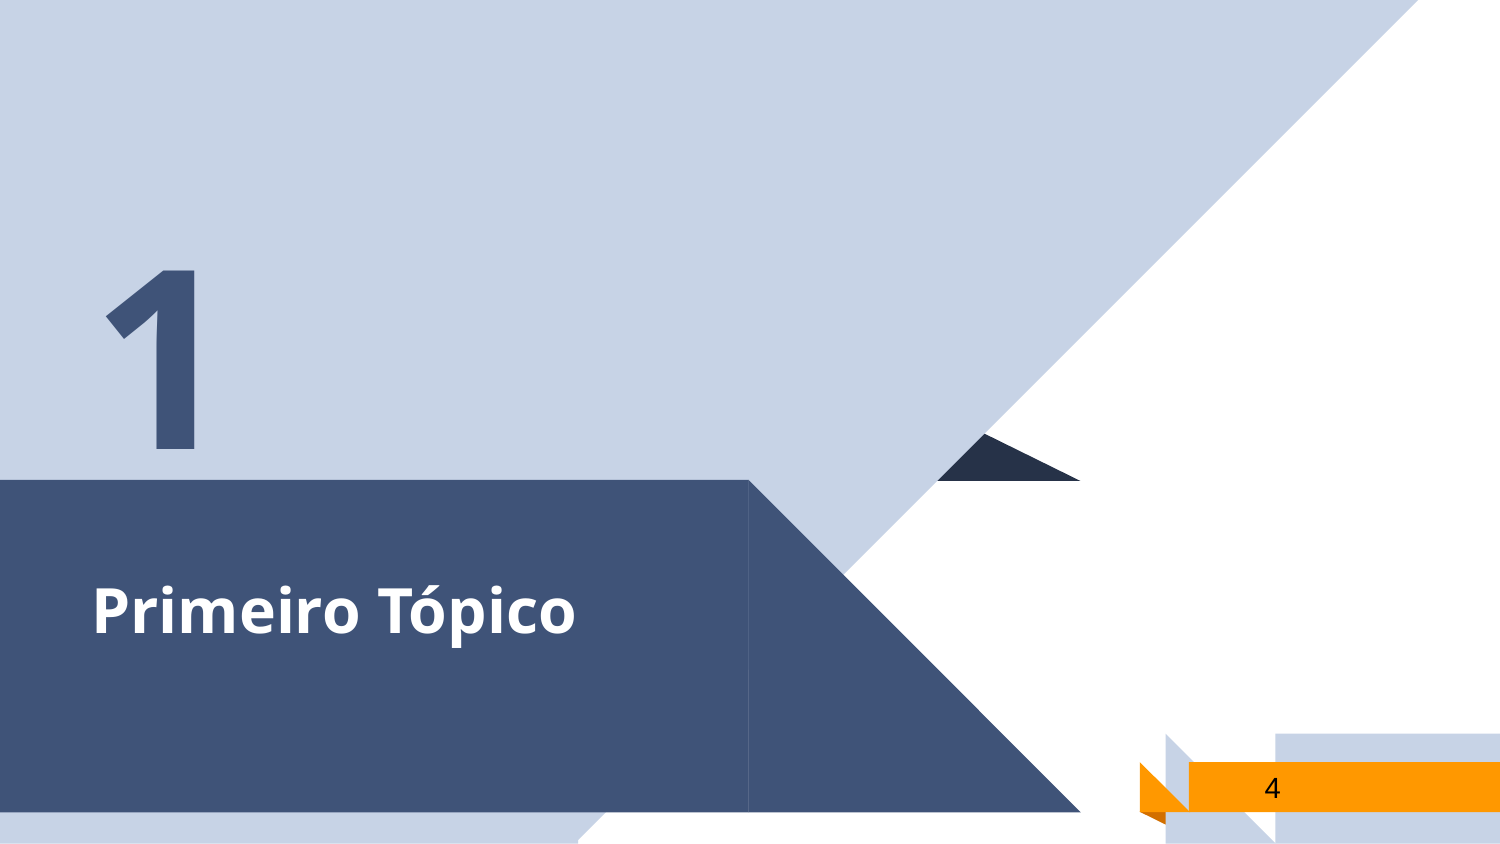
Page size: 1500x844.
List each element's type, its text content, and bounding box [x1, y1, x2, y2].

text_box 1 [76, 0, 434, 515]
slide_number <number> [1249, 760, 1494, 813]
title Primeiro Tópico [76, 470, 748, 662]
